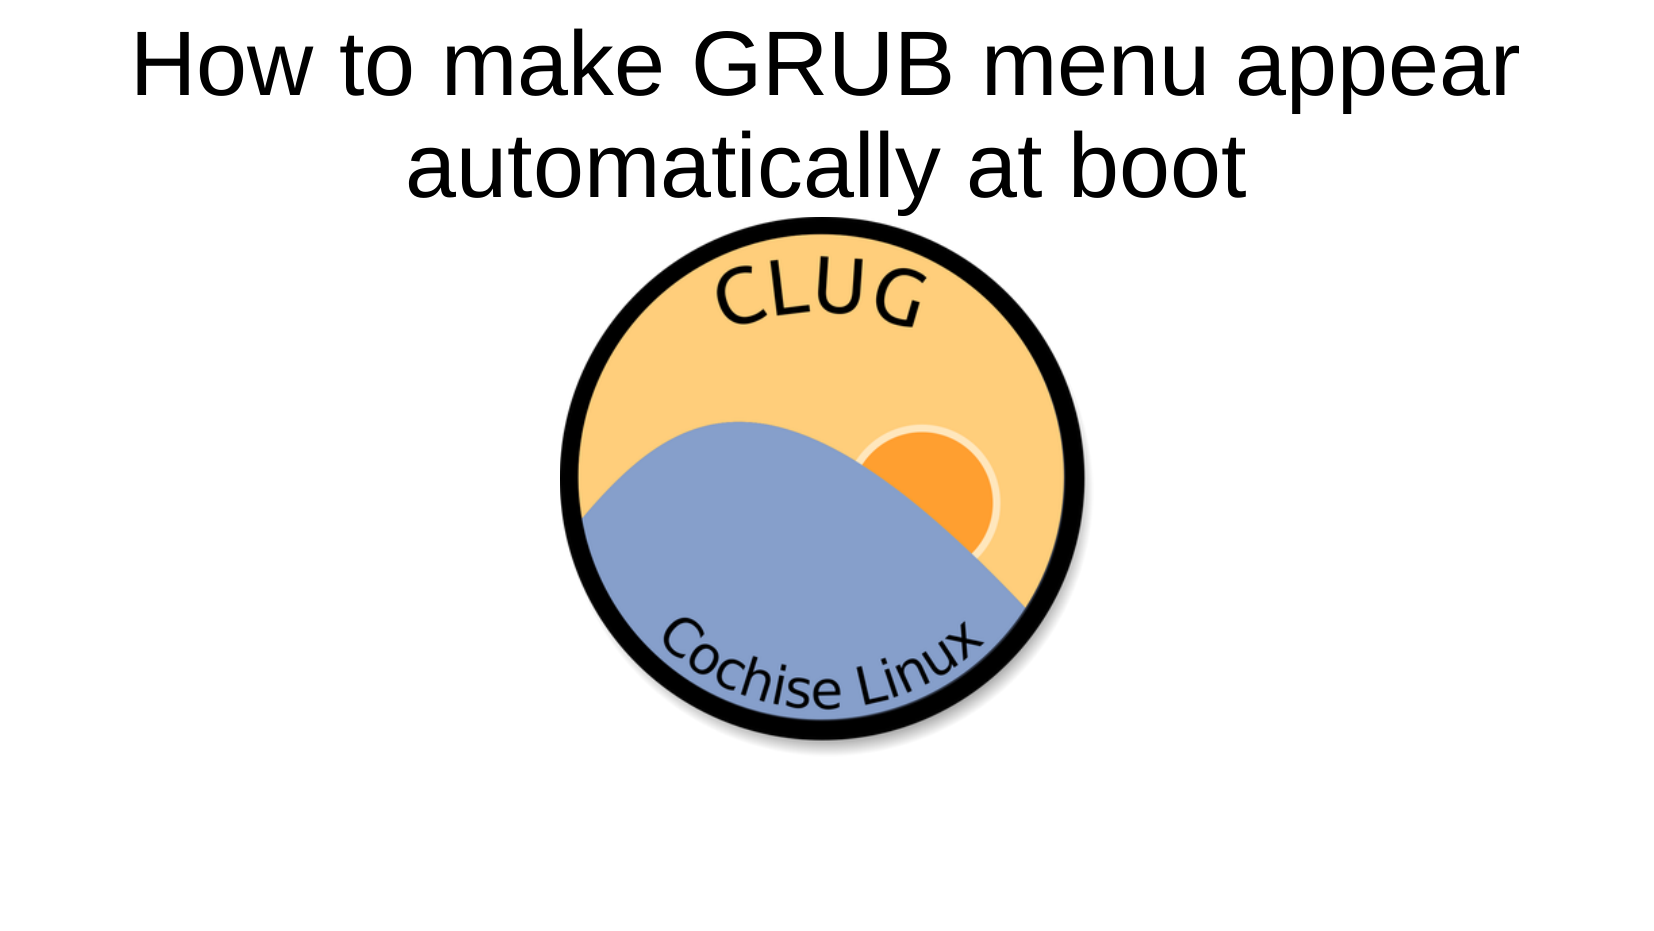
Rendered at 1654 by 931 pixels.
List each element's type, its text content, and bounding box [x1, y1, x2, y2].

picture [560, 217, 1094, 758]
title How to make GRUB menu appear automatically at boot [82, 12, 1571, 218]
